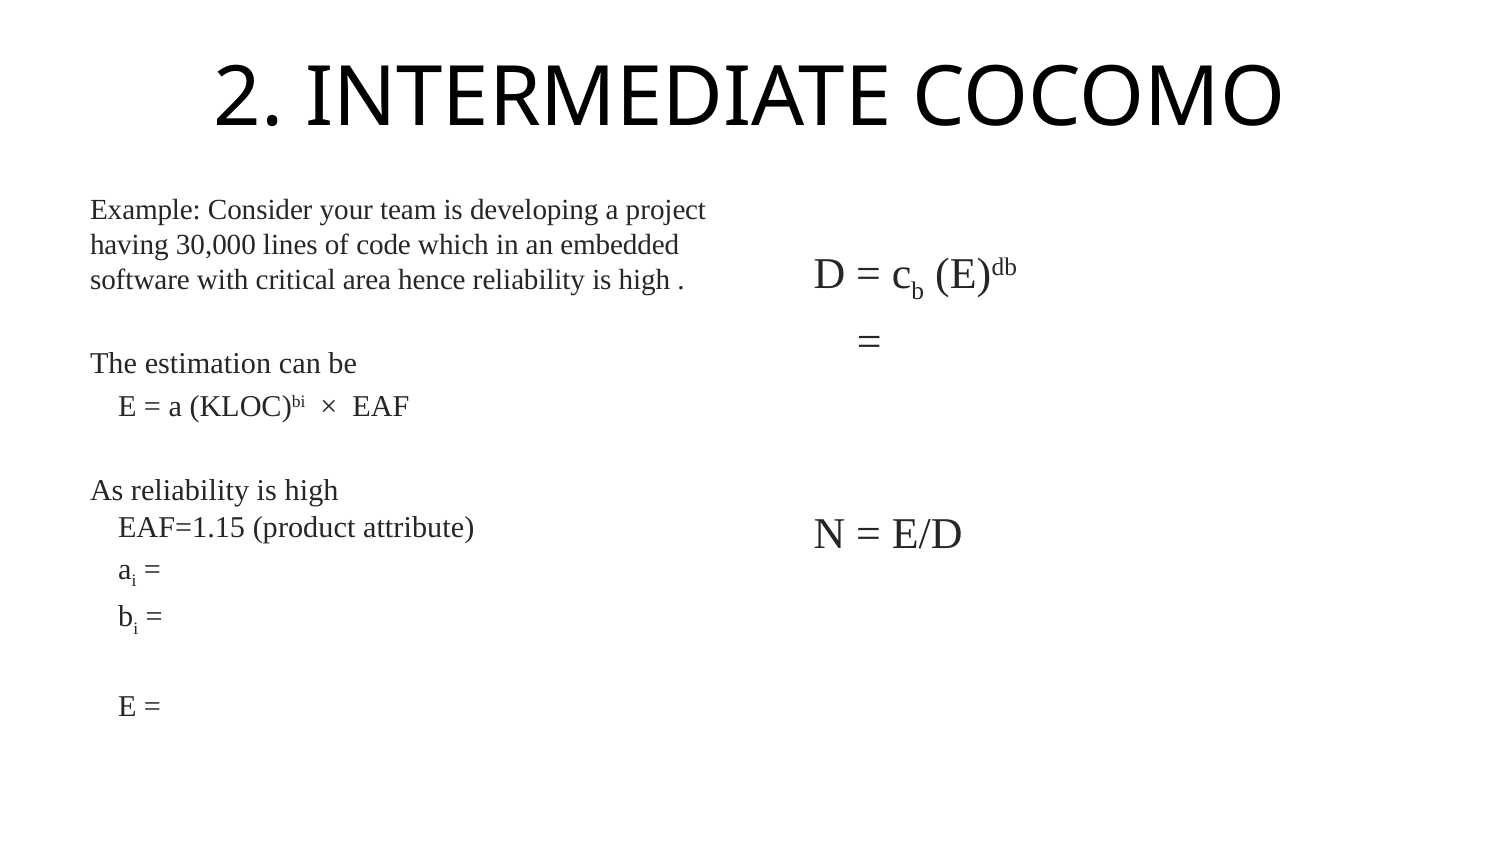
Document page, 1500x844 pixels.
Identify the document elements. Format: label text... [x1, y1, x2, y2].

list Example: Consider your team is developing a project having 30,000 lines of code which in an embedded software with critical area hence reliability is high . The estimation can be E = a (KLOC)bi × EAF As reliability is high EAF=1.15 (product attribute) ai = bi = E = [75, 183, 738, 757]
list D = cb (E)db = N = E/D [762, 183, 1425, 757]
title 2. Intermediate COCOMO [75, 21, 1425, 162]
